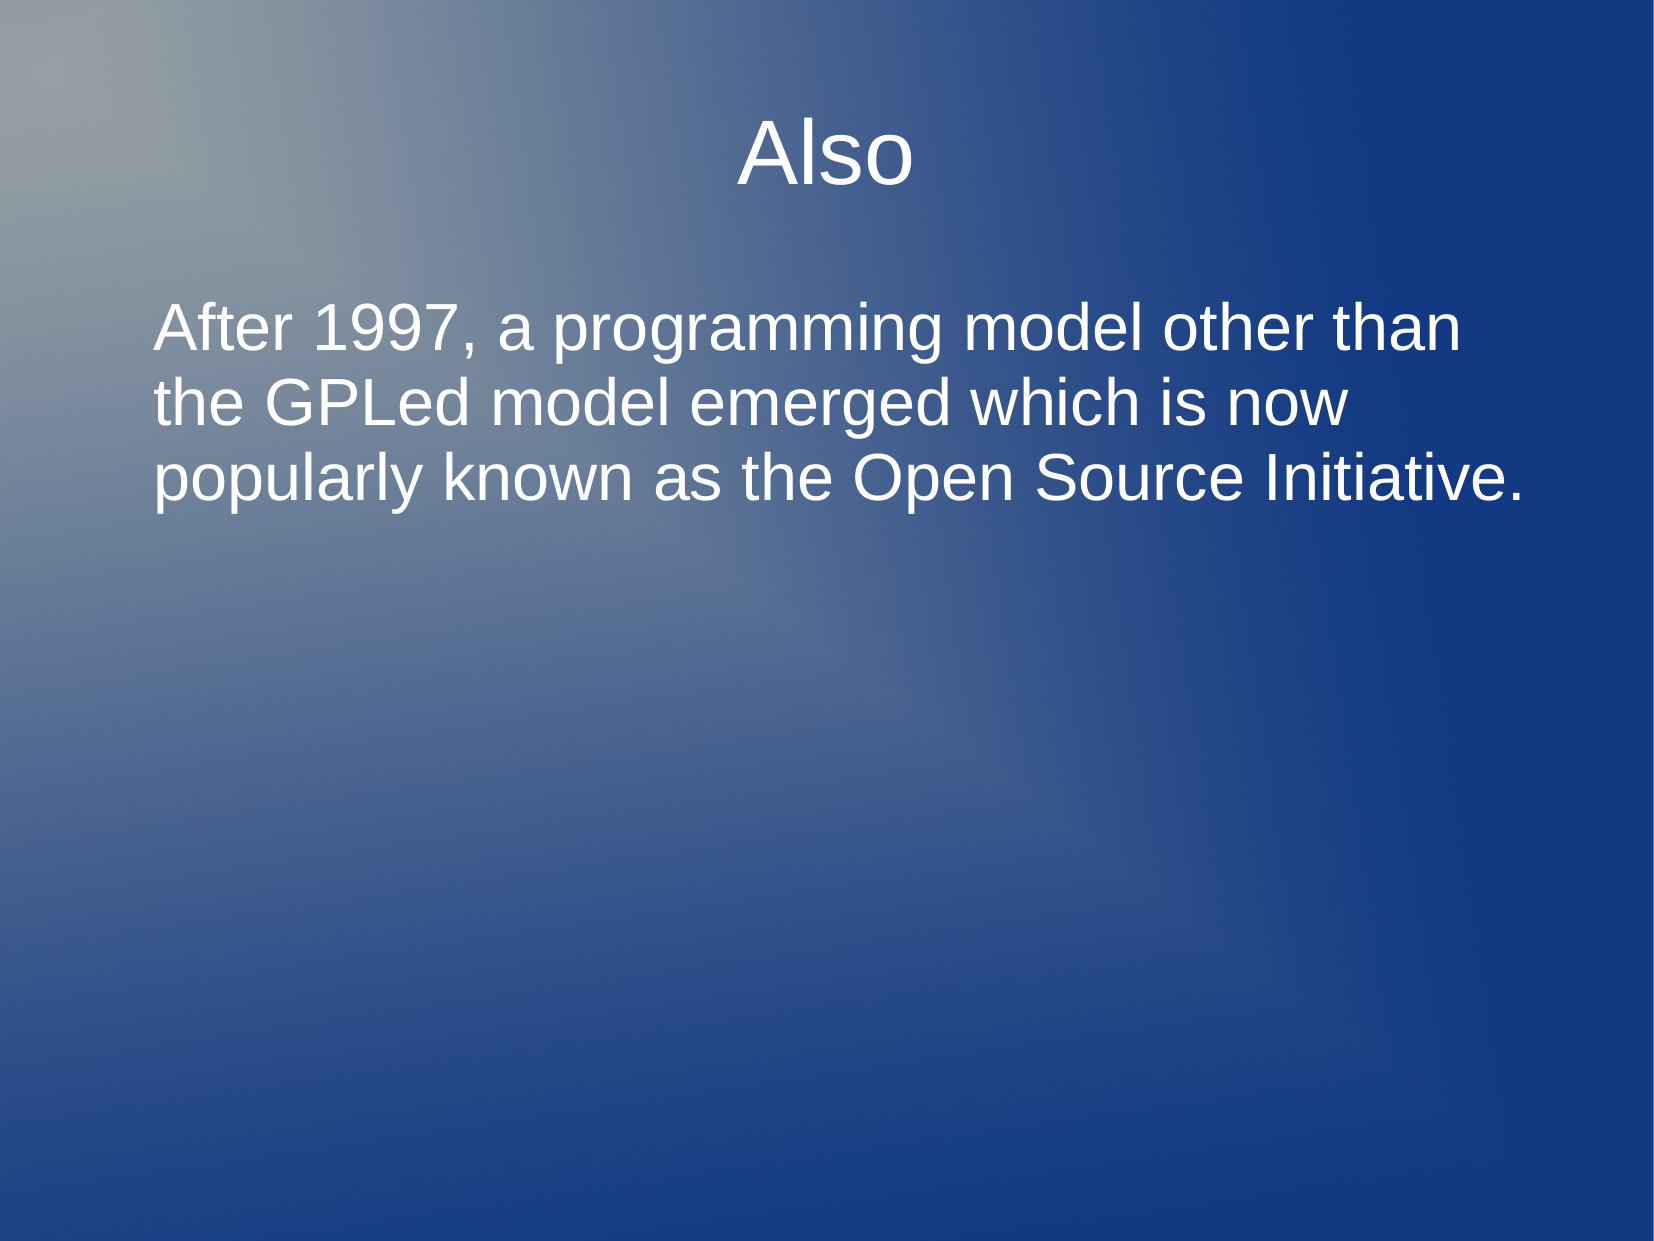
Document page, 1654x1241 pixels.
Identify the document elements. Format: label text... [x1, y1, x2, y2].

list After 1997, a programming model other than the GPLed model emerged which is now popularly known as the Open Source Initiative. [82, 290, 1571, 1094]
title Also [82, 56, 1571, 250]
picture [0, 0, 1654, 1241]
